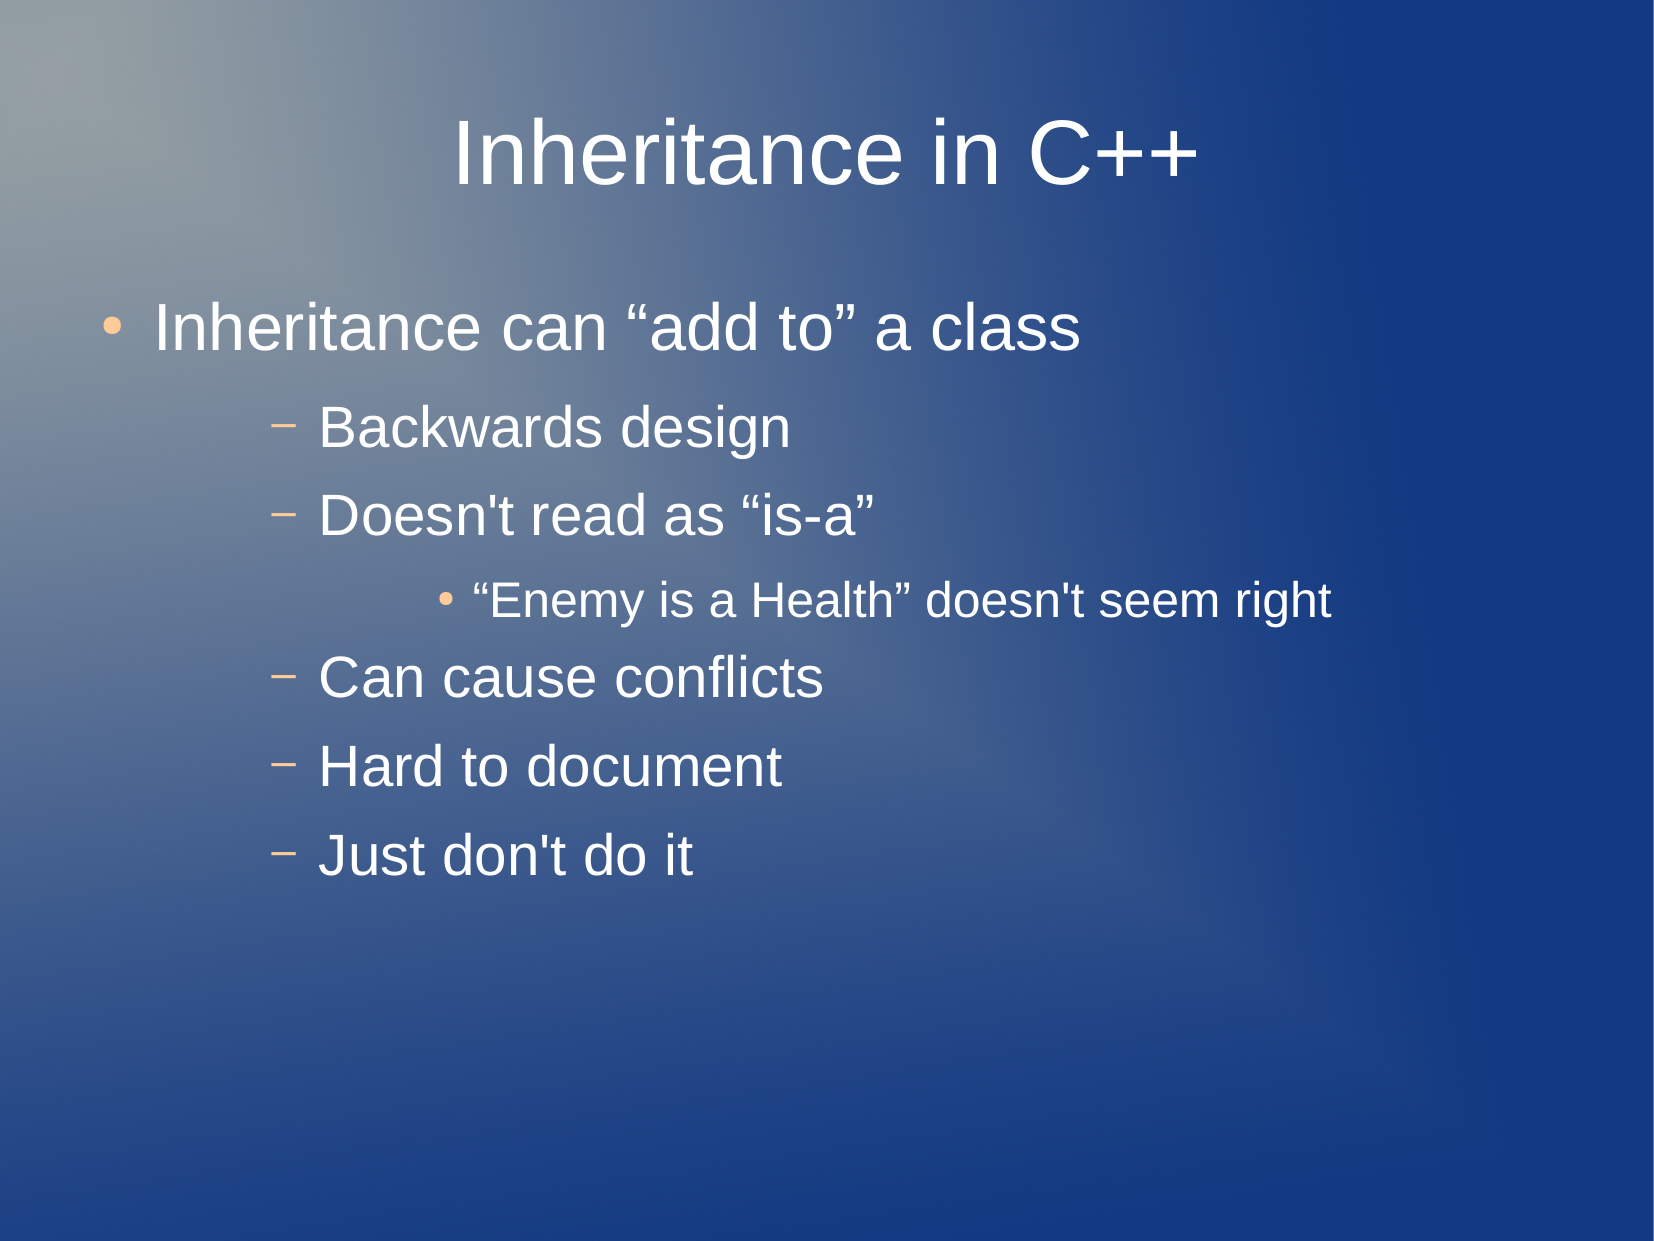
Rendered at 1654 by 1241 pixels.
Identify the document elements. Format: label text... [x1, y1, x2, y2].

title Inheritance in C++ [82, 49, 1571, 257]
list Inheritance can “add to” a class Backwards design Doesn't read as “is-a” “Enemy is a Health” doesn't seem right Can cause conflicts Hard to document Just don't do it [82, 290, 1571, 1109]
picture [0, 0, 1654, 1241]
